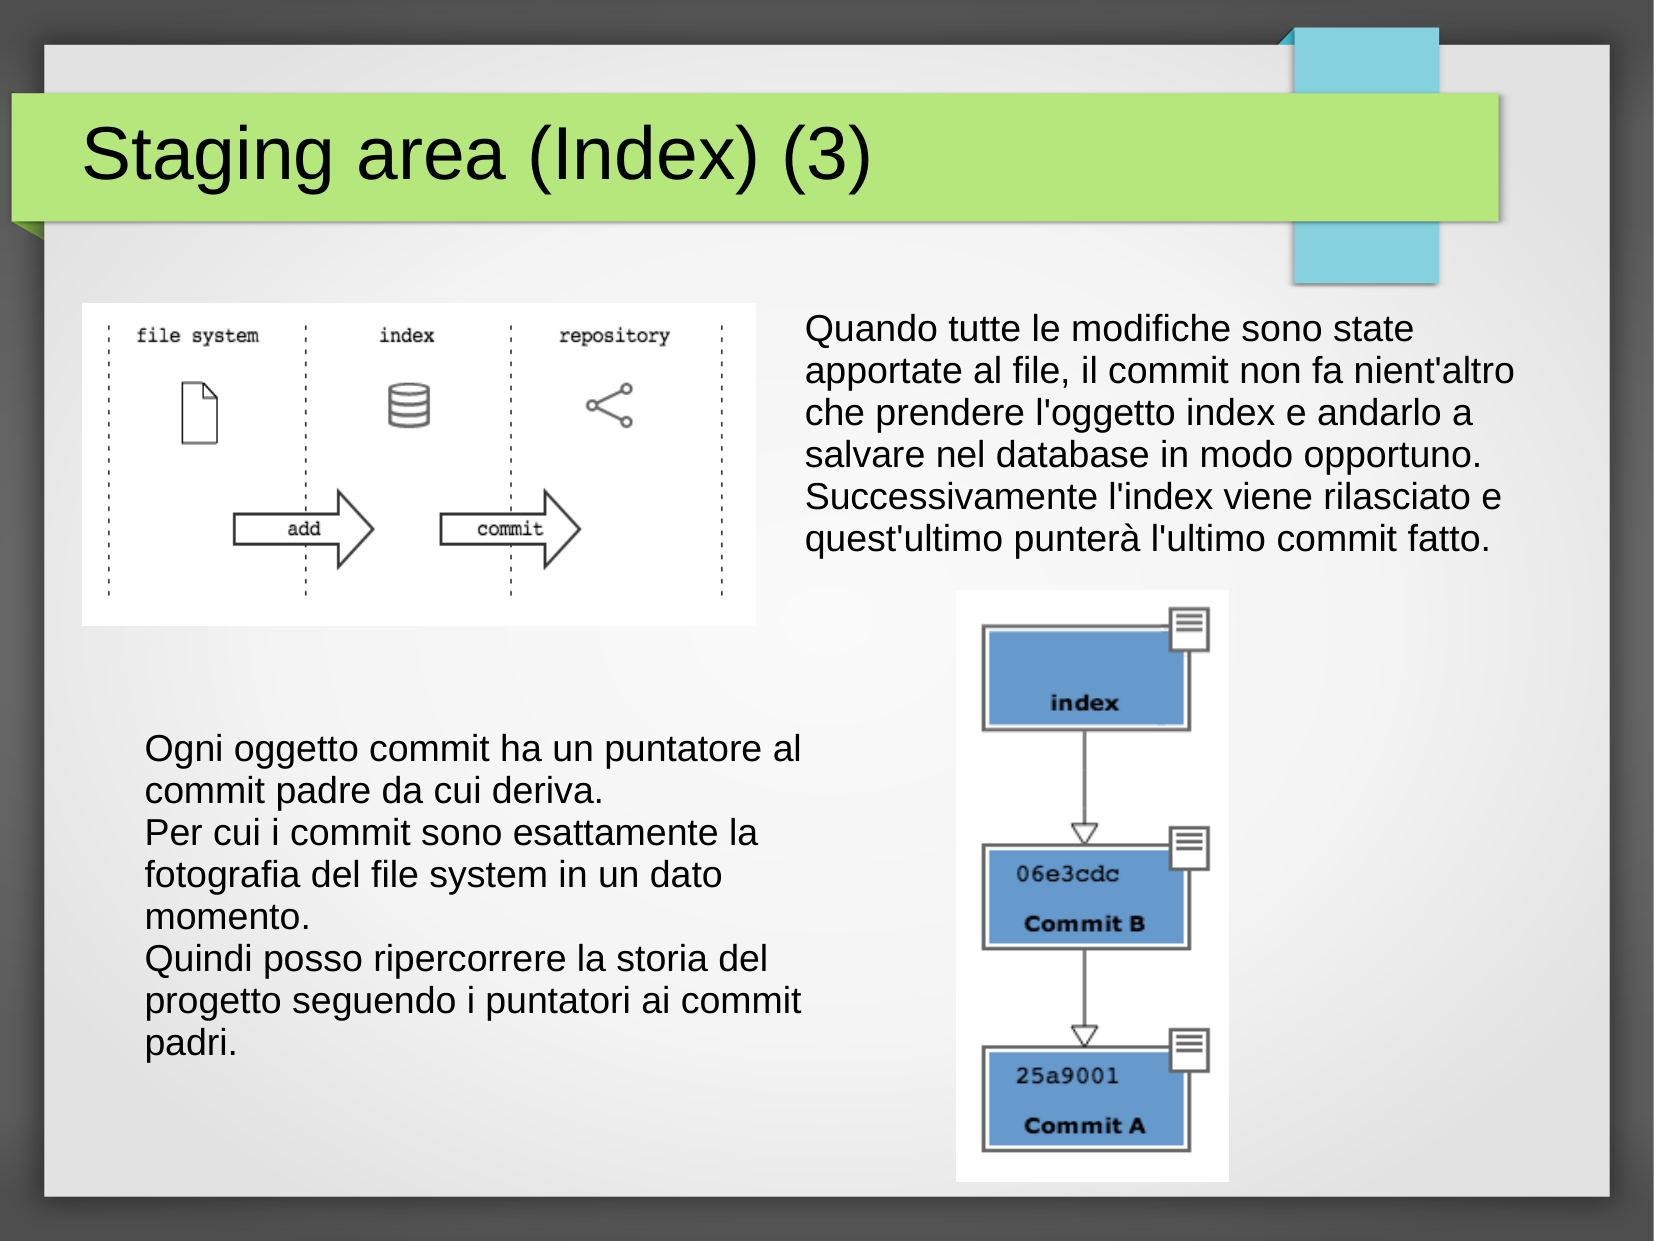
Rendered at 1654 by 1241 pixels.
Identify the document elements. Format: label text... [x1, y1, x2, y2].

picture [0, 0, 1654, 1241]
text_box Ogni oggetto commit ha un puntatore al commit padre da cui deriva. Per cui i commit sono esattamente la fotografia del file system in un dato momento. Quindi posso ripercorrere la storia del progetto seguendo i puntatori ai commit padri. [129, 720, 910, 1072]
title Staging area (Index) (3) [81, 94, 1263, 213]
text_box Quando tutte le modifiche sono state apportate al file, il commit non fa nient'altro che prendere l'oggetto index e andarlo a salvare nel database in modo opportuno. Successivamente l'index viene rilasciato e quest'ultimo punterà l'ultimo commit fatto. [790, 300, 1548, 567]
